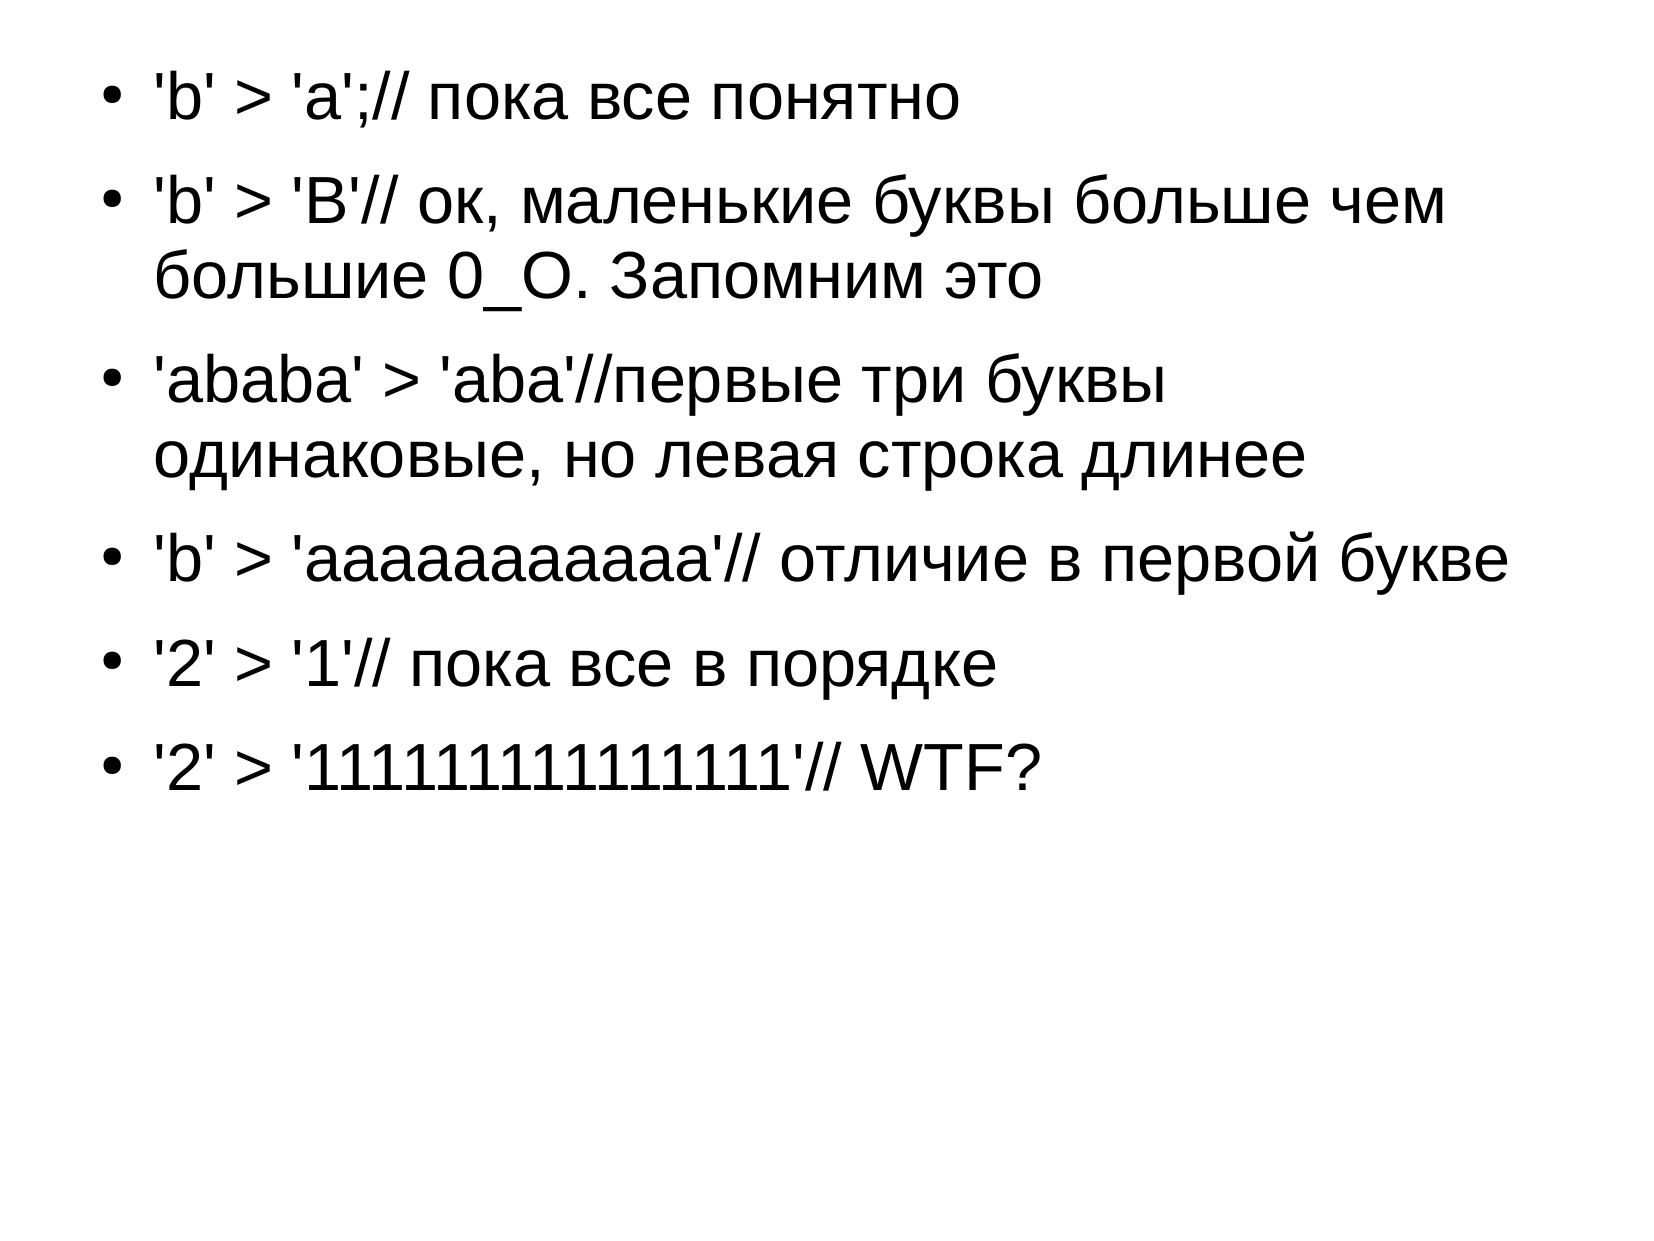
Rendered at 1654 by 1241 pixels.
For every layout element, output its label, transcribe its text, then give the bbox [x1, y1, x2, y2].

list 'b' > 'a';// пока все понятно 'b' > 'B'// ок, маленькие буквы больше чем большие 0_O. Запомним это 'ababa' > 'aba'//первые три буквы одинаковые, но левая строка длинее 'b' > 'aaaaaaaaaaa'// отличие в первой букве '2' > '1'// пока все в порядке '2' > '111111111111111'// WTF? [82, 59, 1571, 1109]
